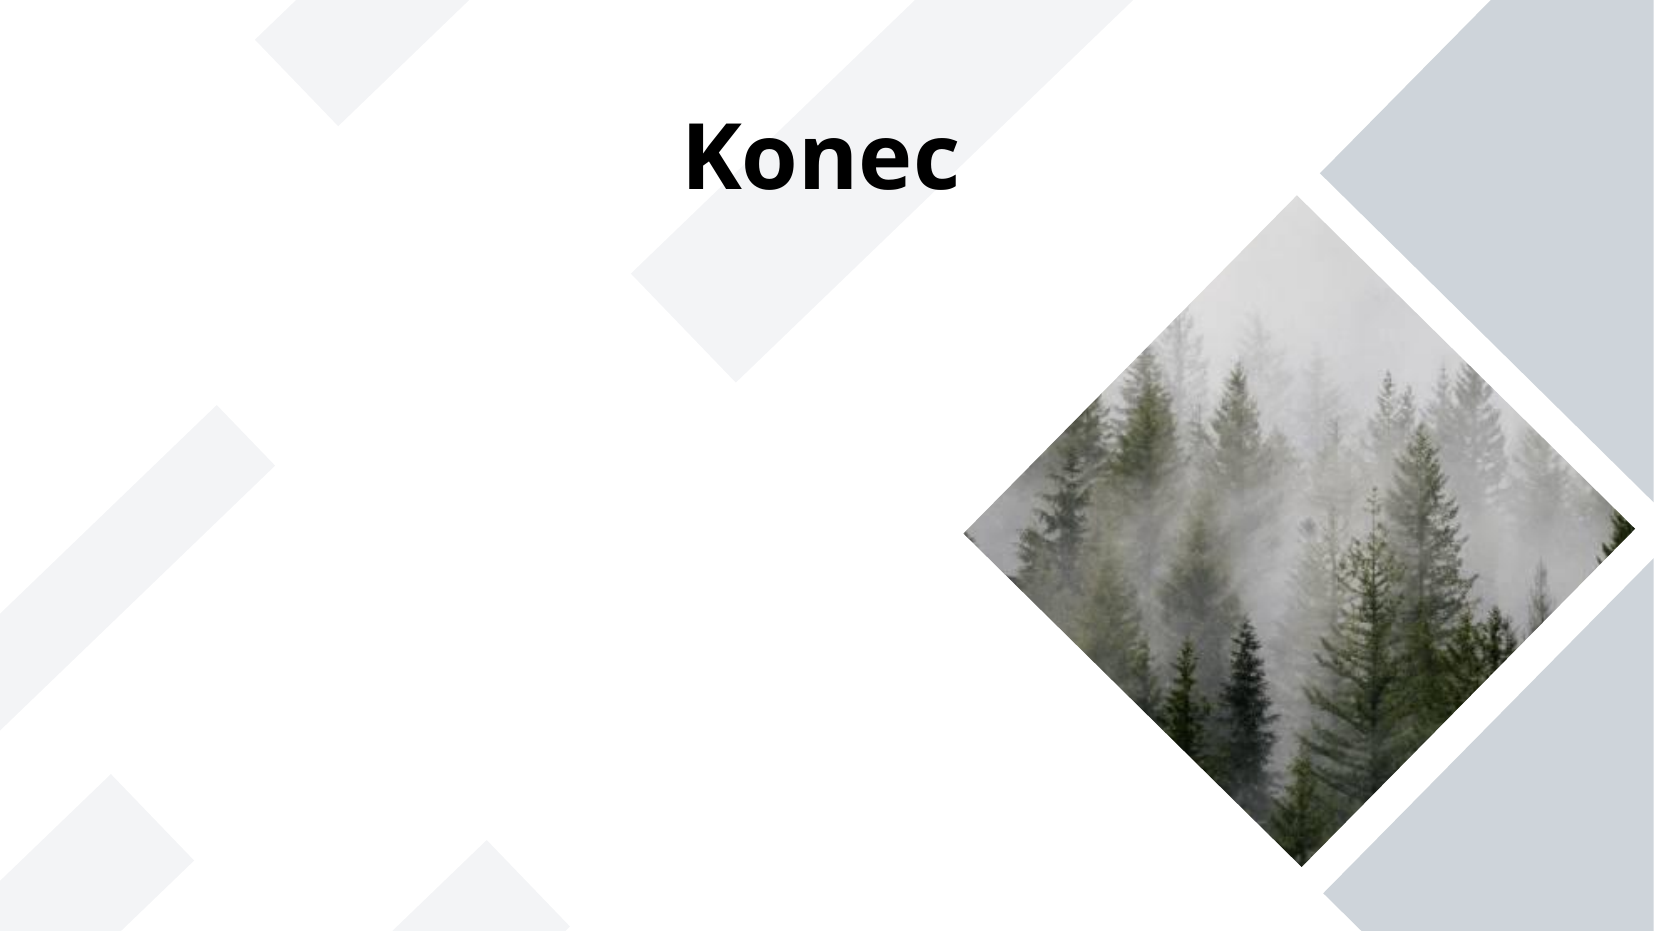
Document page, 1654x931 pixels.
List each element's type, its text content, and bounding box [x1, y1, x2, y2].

title Konec [76, 76, 1565, 233]
text_box [963, 233, 1636, 867]
